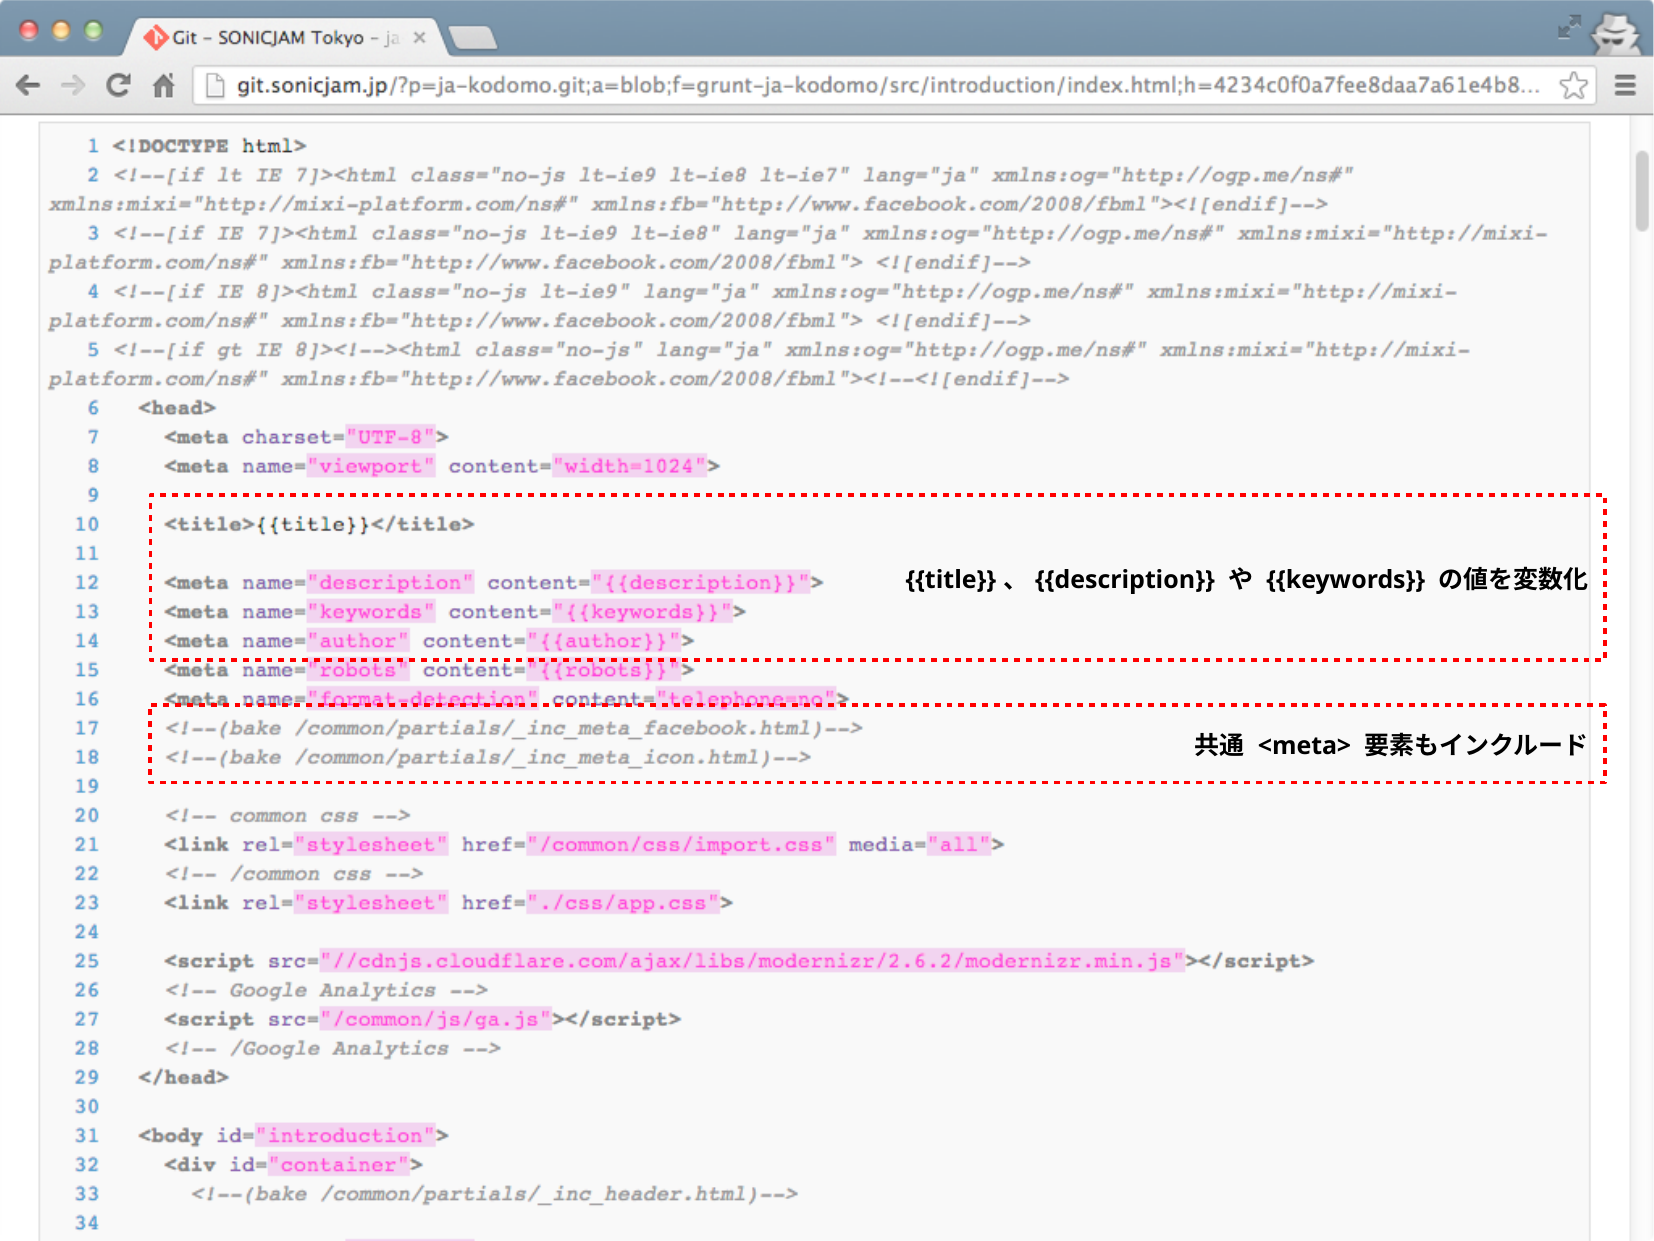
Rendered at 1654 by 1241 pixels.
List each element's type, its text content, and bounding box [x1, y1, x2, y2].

text_box [0, 0, 1654, 1241]
text_box {{title}}、{{description}} や {{keywords}} の値を変数化 [150, 495, 1606, 661]
text_box 共通 <meta> 要素もインクルード [150, 705, 1606, 783]
